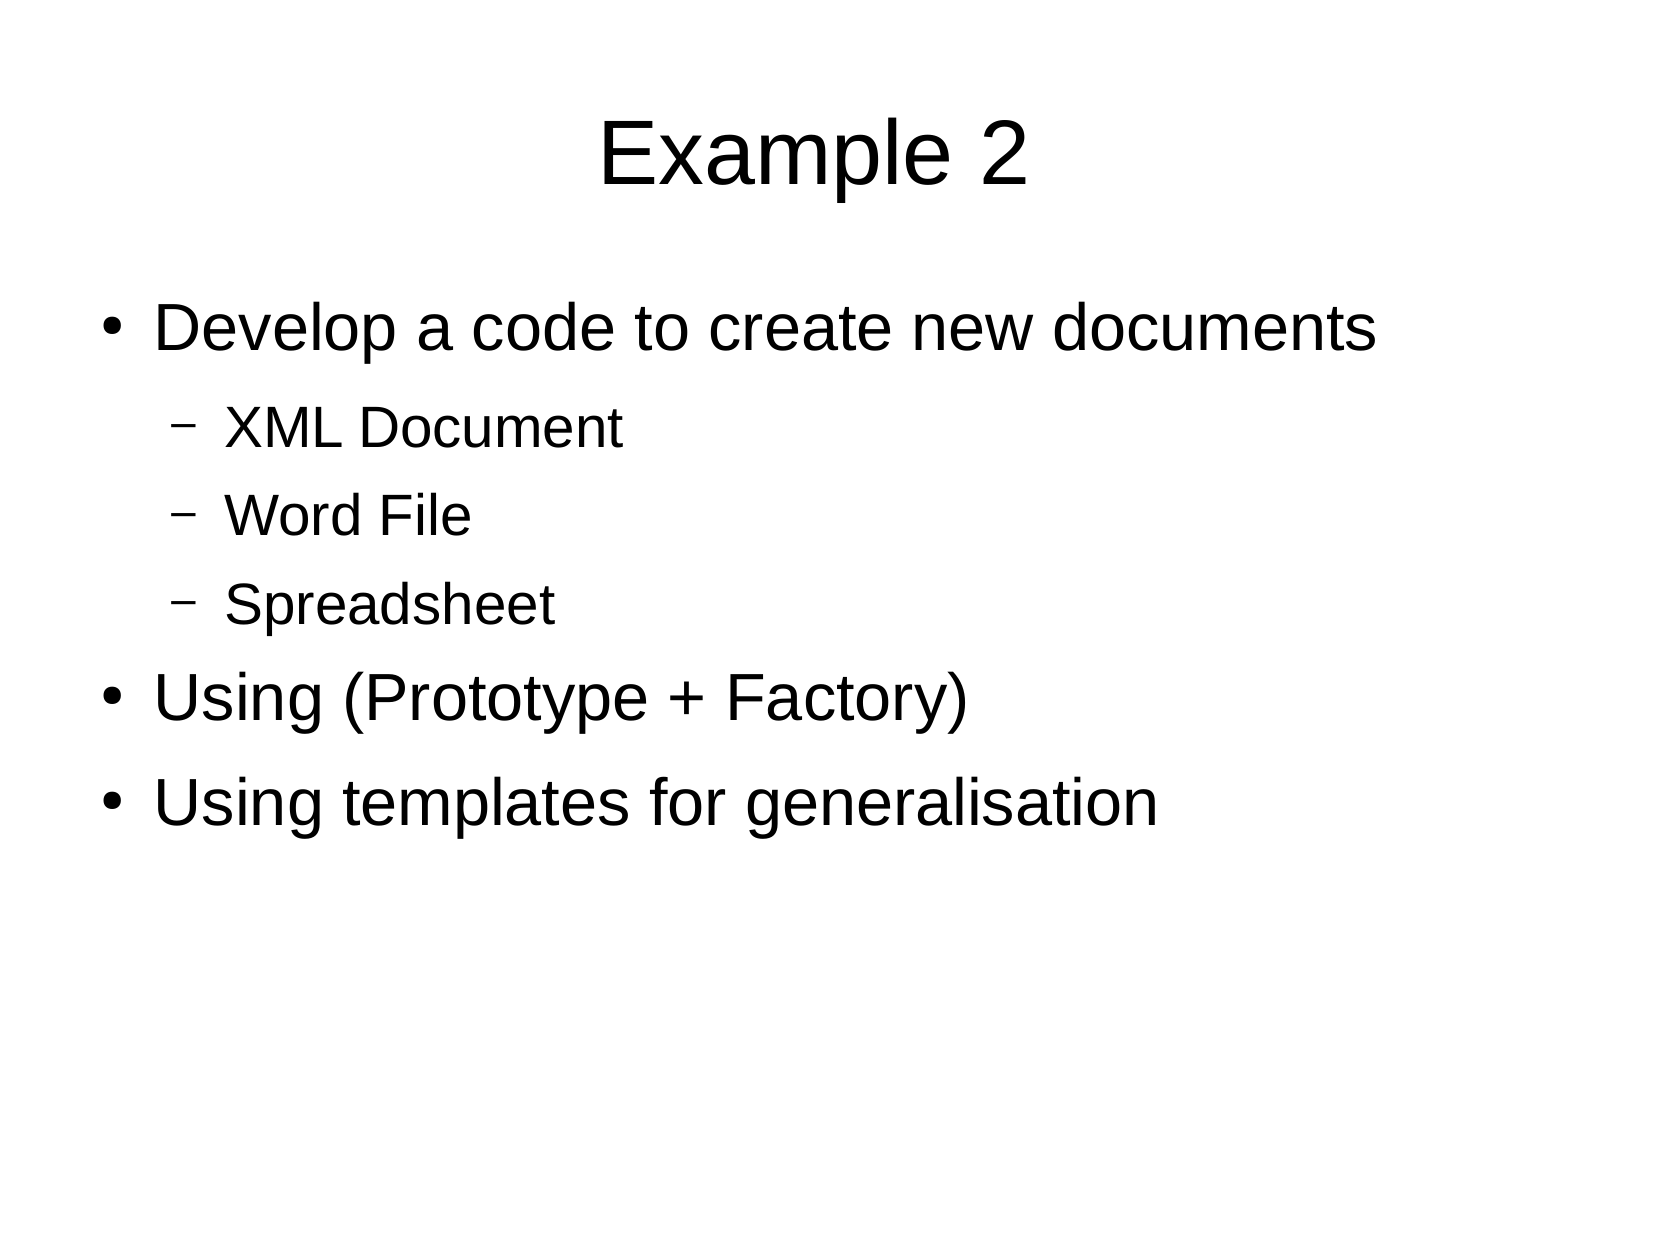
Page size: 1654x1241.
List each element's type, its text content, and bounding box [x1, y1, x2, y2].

title Example 2 [82, 49, 1571, 257]
list Develop a code to create new documents XML Document Word File Spreadsheet Using (Prototype + Factory) Using templates for generalisation [82, 290, 1571, 1010]
